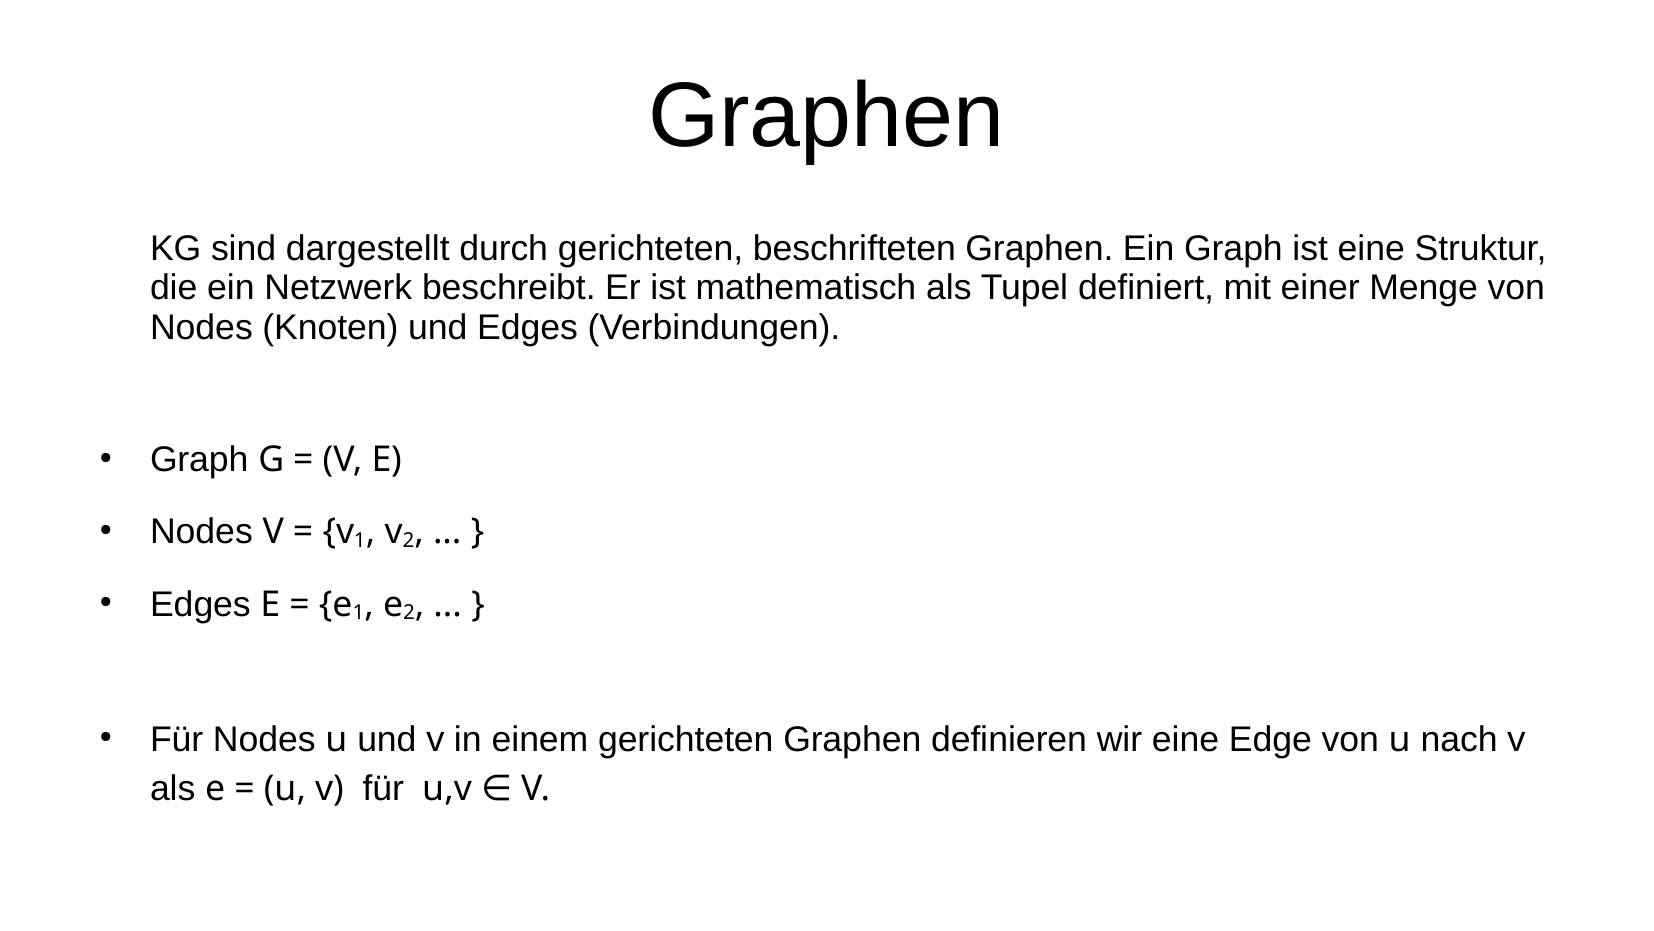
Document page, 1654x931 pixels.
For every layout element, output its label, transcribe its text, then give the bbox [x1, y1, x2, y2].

title Graphen [82, 37, 1571, 193]
list KG sind dargestellt durch gerichteten, beschrifteten Graphen. Ein Graph ist eine Struktur, die ein Netzwerk beschreibt. Er ist mathematisch als Tupel definiert, mit einer Menge von Nodes (Knoten) und Edges (Verbindungen). Graph G = (V, E) Nodes V = {v1, v2, ... } Edges E = {e1, e2, ... } Für Nodes u und v in einem gerichteten Graphen definieren wir eine Edge von u nach v als e = (u, v) für u,v ∈ V. [82, 227, 1577, 813]
